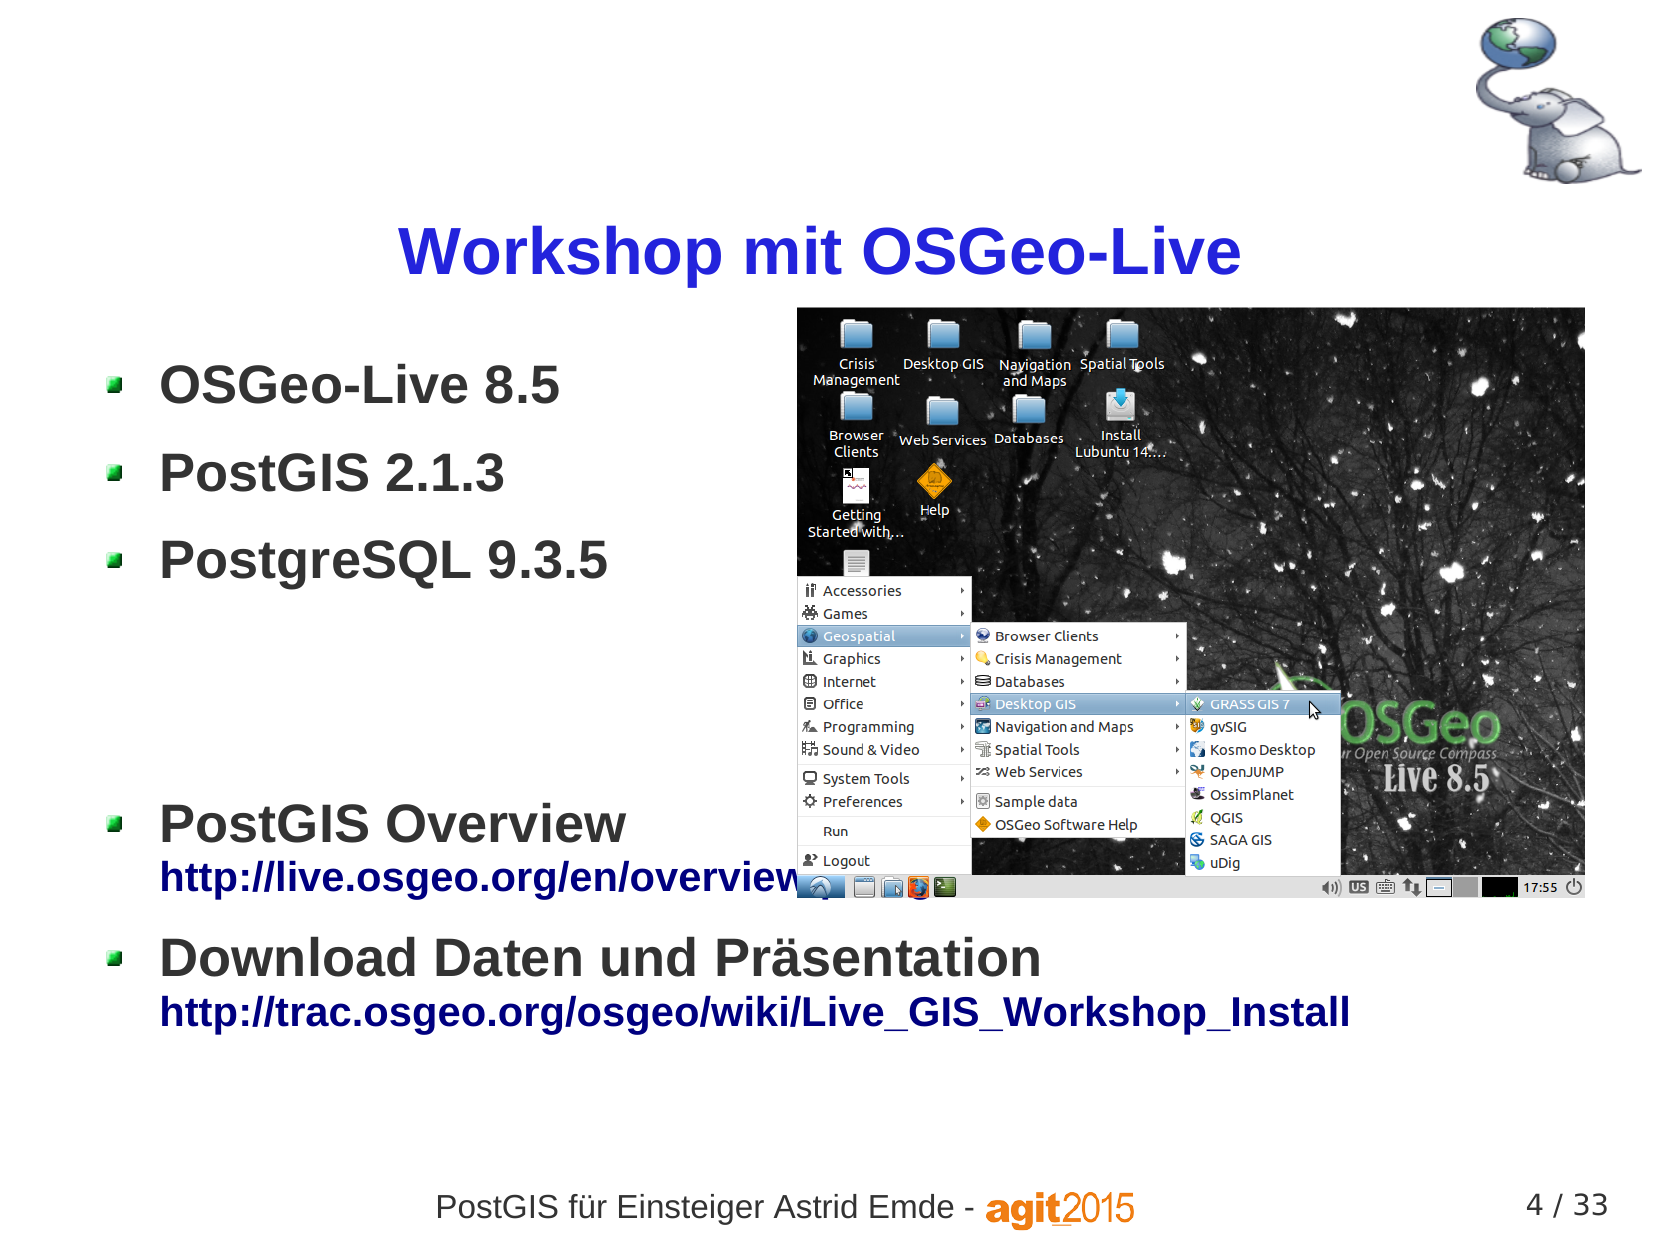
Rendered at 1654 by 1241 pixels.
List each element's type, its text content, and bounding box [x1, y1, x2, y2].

title Workshop mit OSGeo-Live [76, 177, 1565, 325]
picture [1476, 18, 1642, 184]
list OSGeo-Live 8.5 PostGIS 2.1.3 PostgreSQL 9.3.5 PostGIS Overview http://live.osgeo.org/en/overview/postgis_overview.html Download Daten und Präsentation http://trac.osgeo.org/osgeo/wiki/Live_GIS_Workshop_Install [88, 354, 1577, 1214]
picture [797, 307, 1585, 898]
picture [986, 1214, 1134, 1231]
